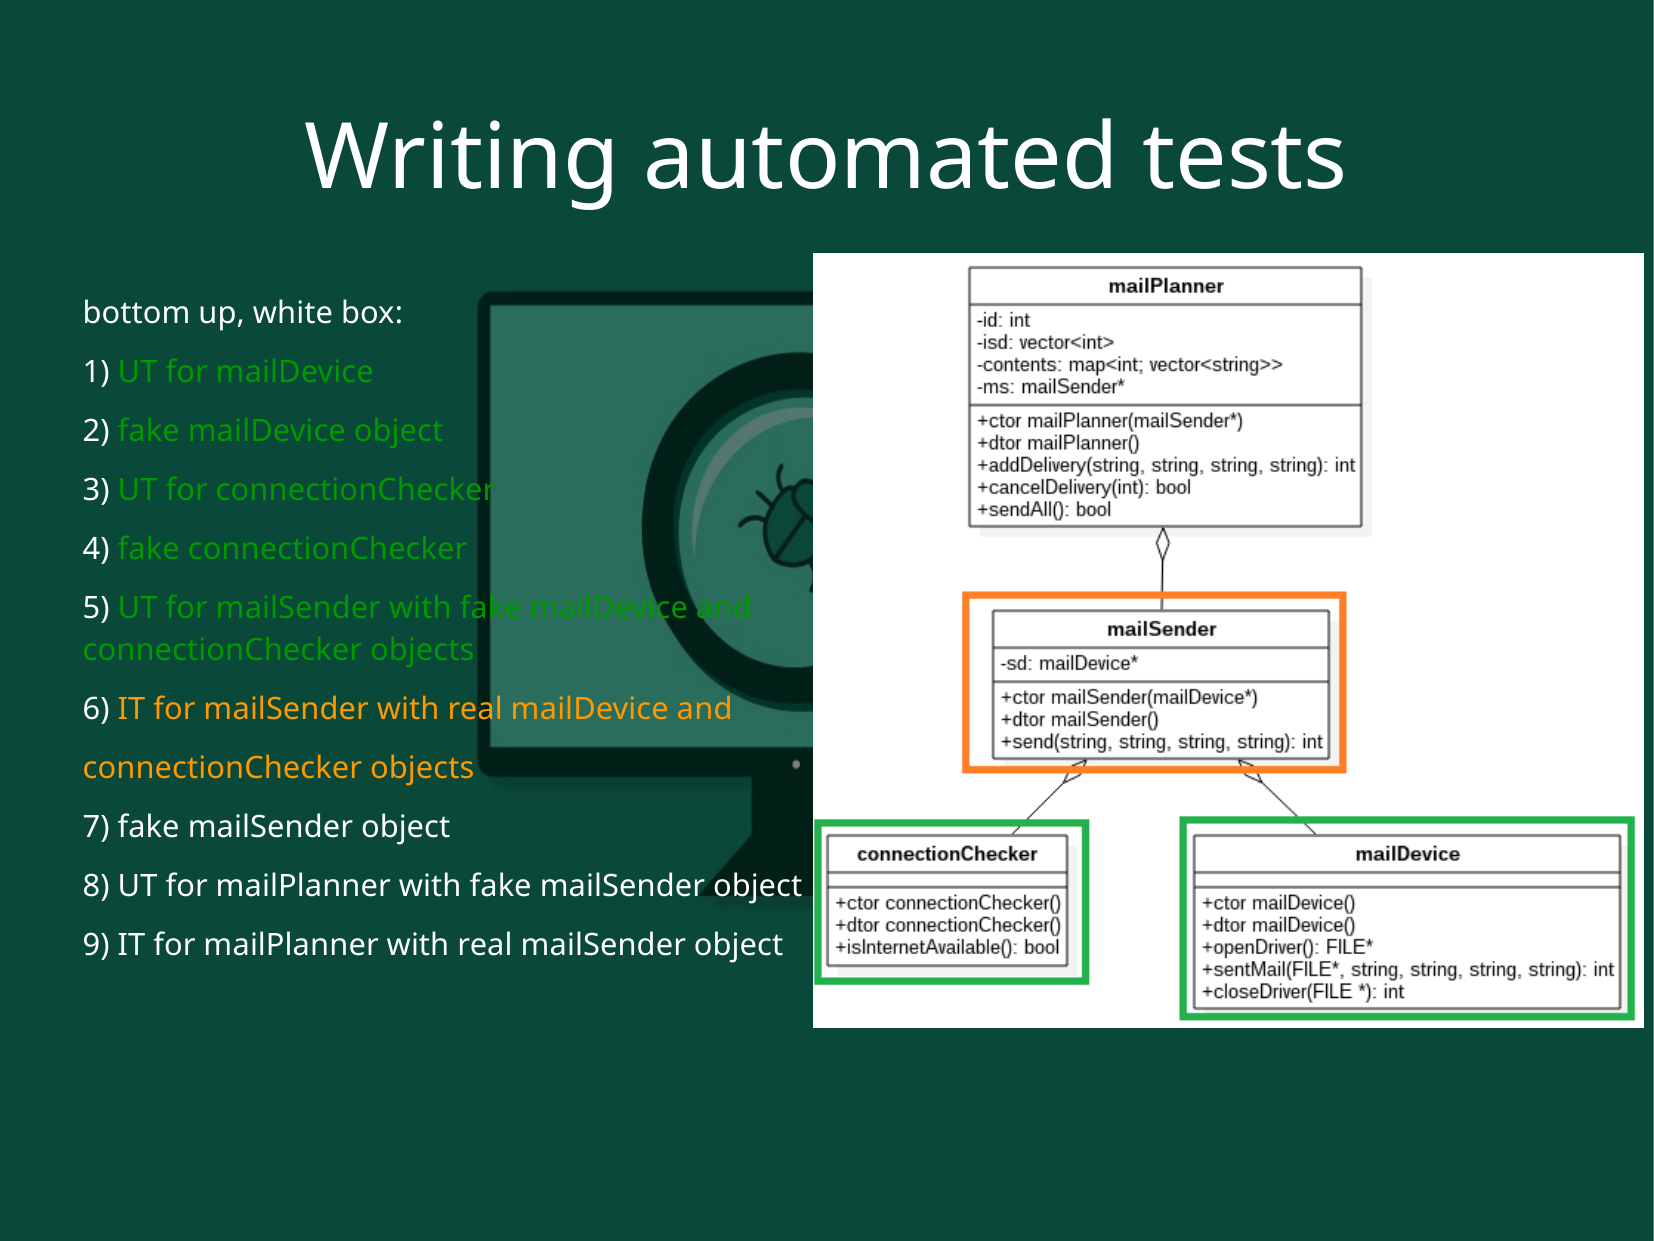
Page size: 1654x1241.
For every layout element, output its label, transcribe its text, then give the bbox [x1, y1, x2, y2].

picture [0, 0, 1654, 1241]
list bottom up, white box: 1) UT for mailDevice 2) fake mailDevice object 3) UT for connectionChecker 4) fake connectionChecker 5) UT for mailSender with fake mailDevice and connectionChecker objects 6) IT for mailSender with real mailDevice and connectionChecker objects 7) fake mailSender object 8) UT for mailPlanner with fake mailSender object 9) IT for mailPlanner with real mailSender object [82, 290, 809, 1010]
title Writing automated tests [82, 49, 1571, 257]
